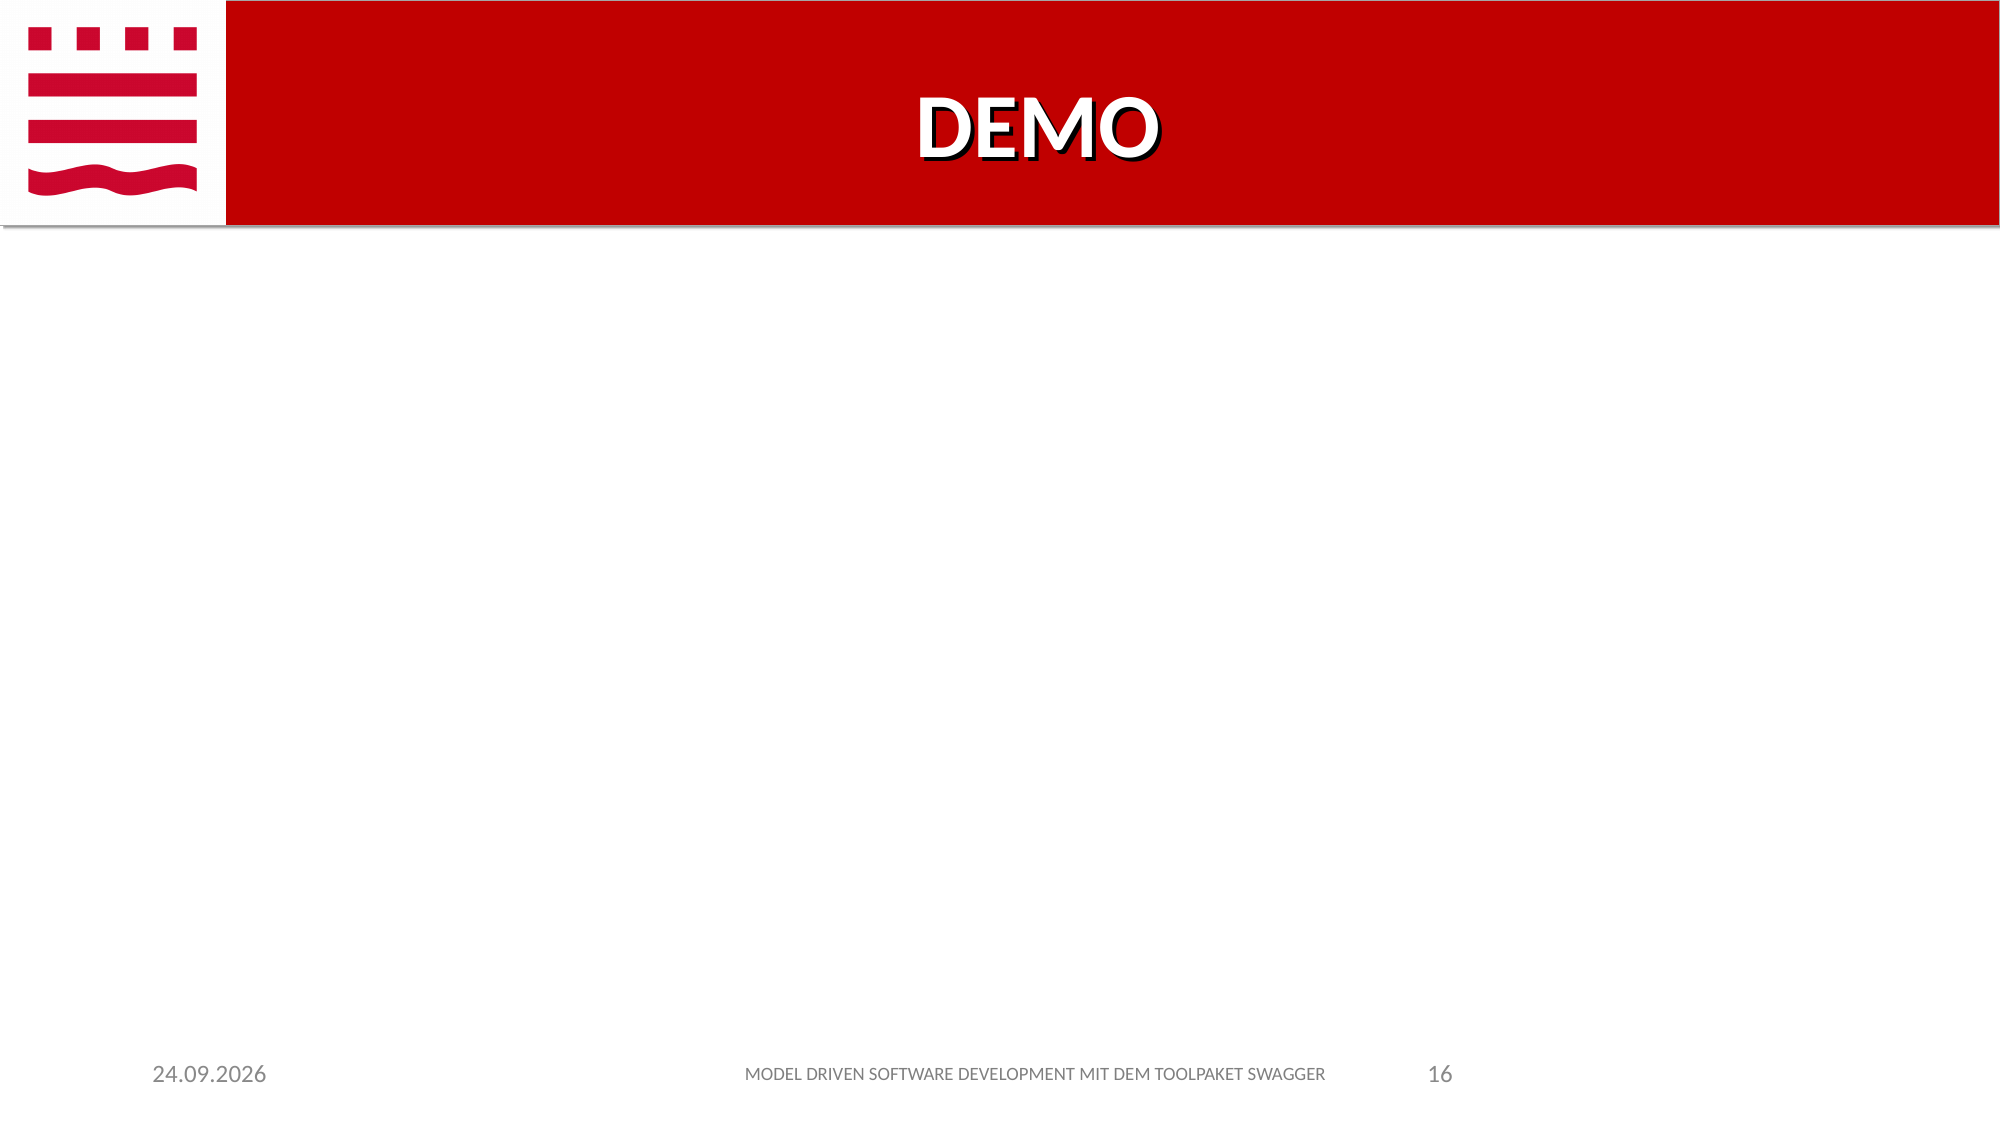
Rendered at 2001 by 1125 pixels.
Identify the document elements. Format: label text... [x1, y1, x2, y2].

text_box MODEL DRIVEN SOFTWARE DEVELOPMENT MIT DEM TOOLPAKET SWAGGER [588, 1042, 1412, 1103]
picture [0, 0, 226, 225]
text_box [1412, 1042, 1863, 1103]
text_box 23.01.2018 [137, 1042, 588, 1103]
text_box DEMO [226, 0, 2000, 225]
